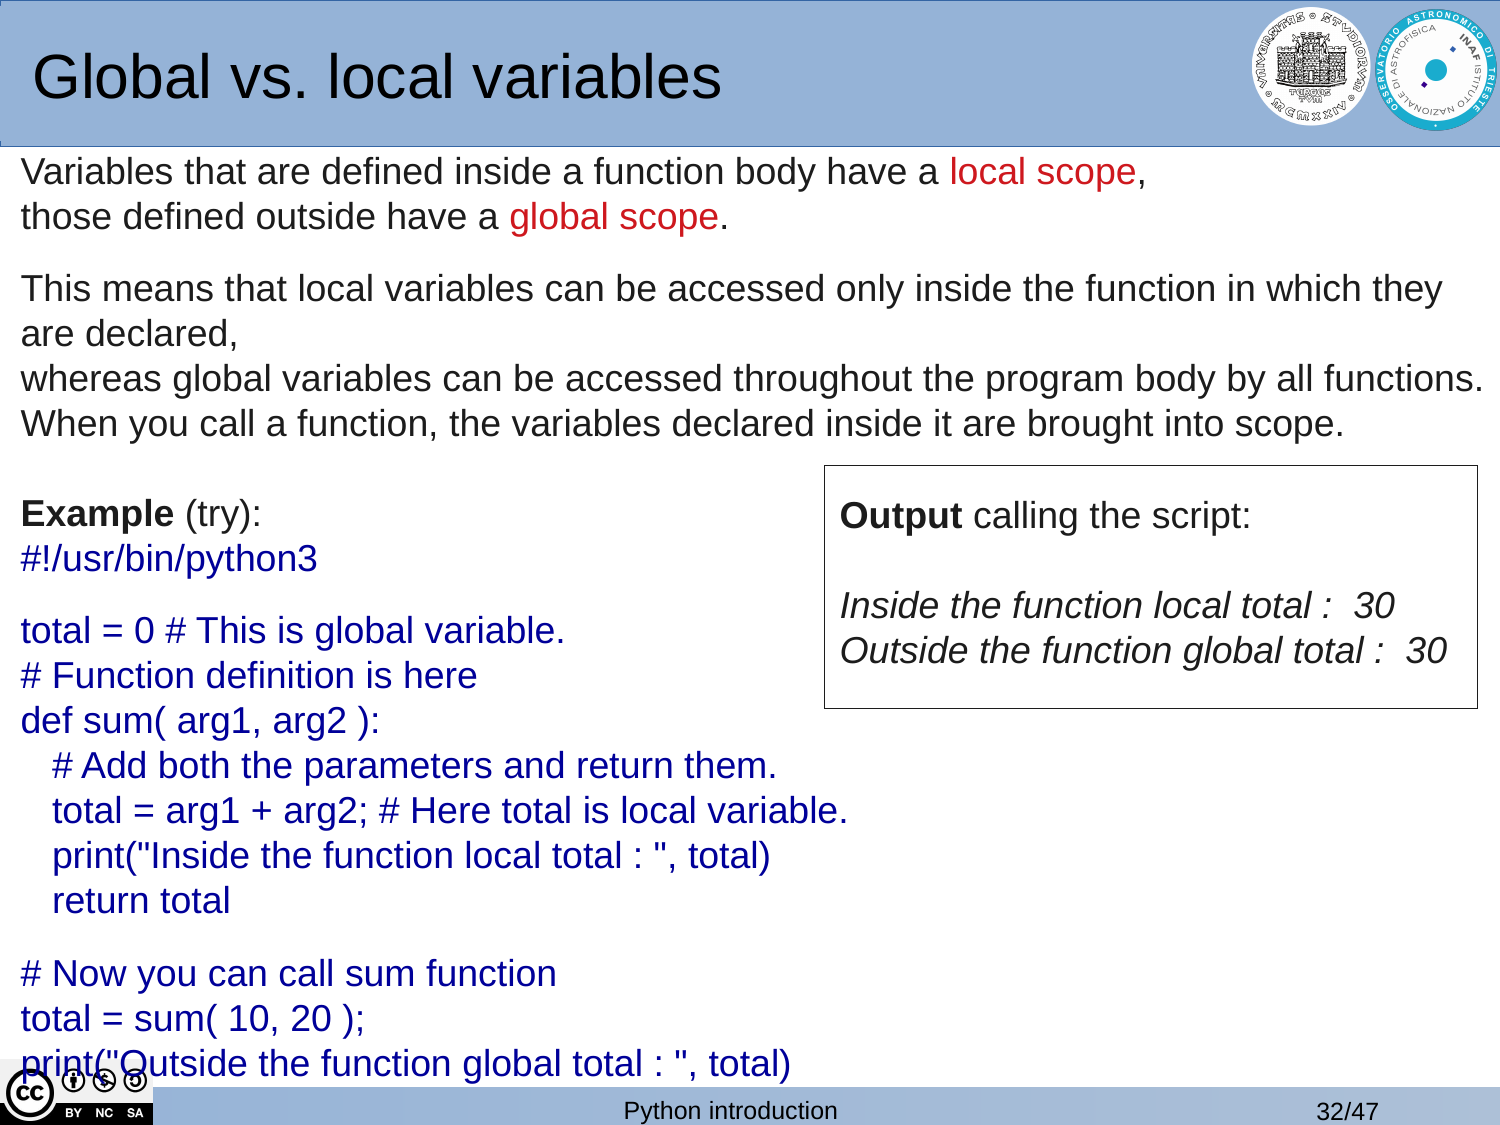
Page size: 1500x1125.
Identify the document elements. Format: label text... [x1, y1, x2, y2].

text_box [824, 465, 1478, 709]
picture [0, 1059, 153, 1125]
text_box Global vs. local variables [0, 5, 1243, 141]
list Variables that are defined inside a function body have a local scope, those defined outside have a global scope. This means that local variables can be accessed only inside the function in which they are declared, whereas global variables can be accessed throughout the program body by all functions. When you call a function, the variables declared inside it are brought into scope. Example (try): #!/usr/bin/python3 total = 0 # This is global variable. # Function definition is here def sum( arg1, arg2 ): # Add both the parameters and return them. total = arg1 + arg2; # Here total is local variable. print("Inside the function local total : ", total) return total # Now you can call sum function total = sum( 10, 20 ); print("Outside the function global total : ", total) [5, 138, 1500, 1075]
picture [1252, 0, 1500, 138]
list Output calling the script: Inside the function local total : 30 Outside the function global total : 30 [824, 483, 1485, 716]
